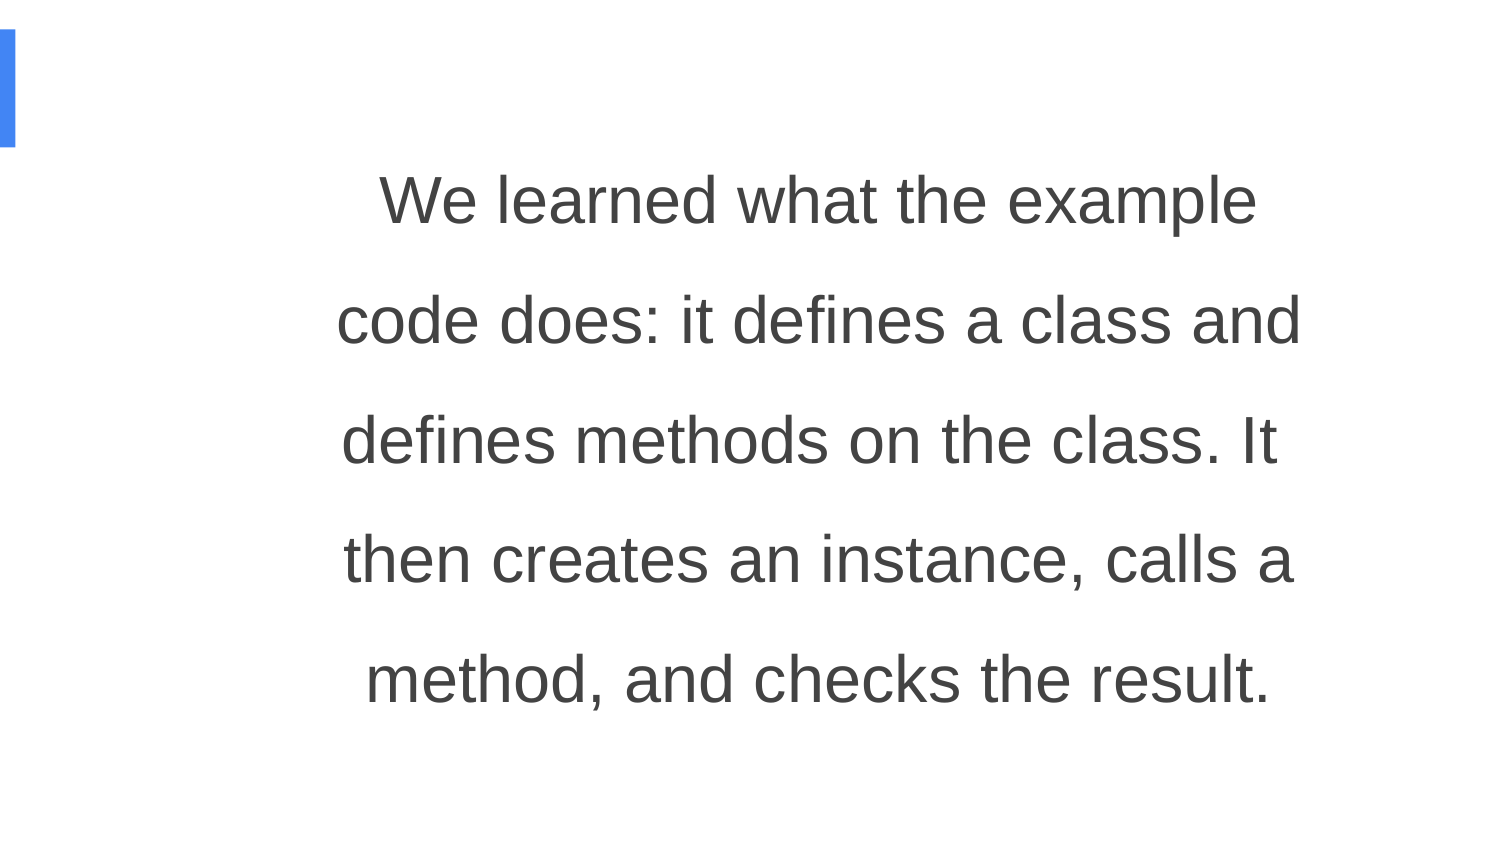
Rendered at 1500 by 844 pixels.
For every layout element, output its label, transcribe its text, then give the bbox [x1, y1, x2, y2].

list We learned what the example code does: it defines a class and defines methods on the class. It then creates an instance, calls a method, and checks the result. [301, 101, 1338, 732]
